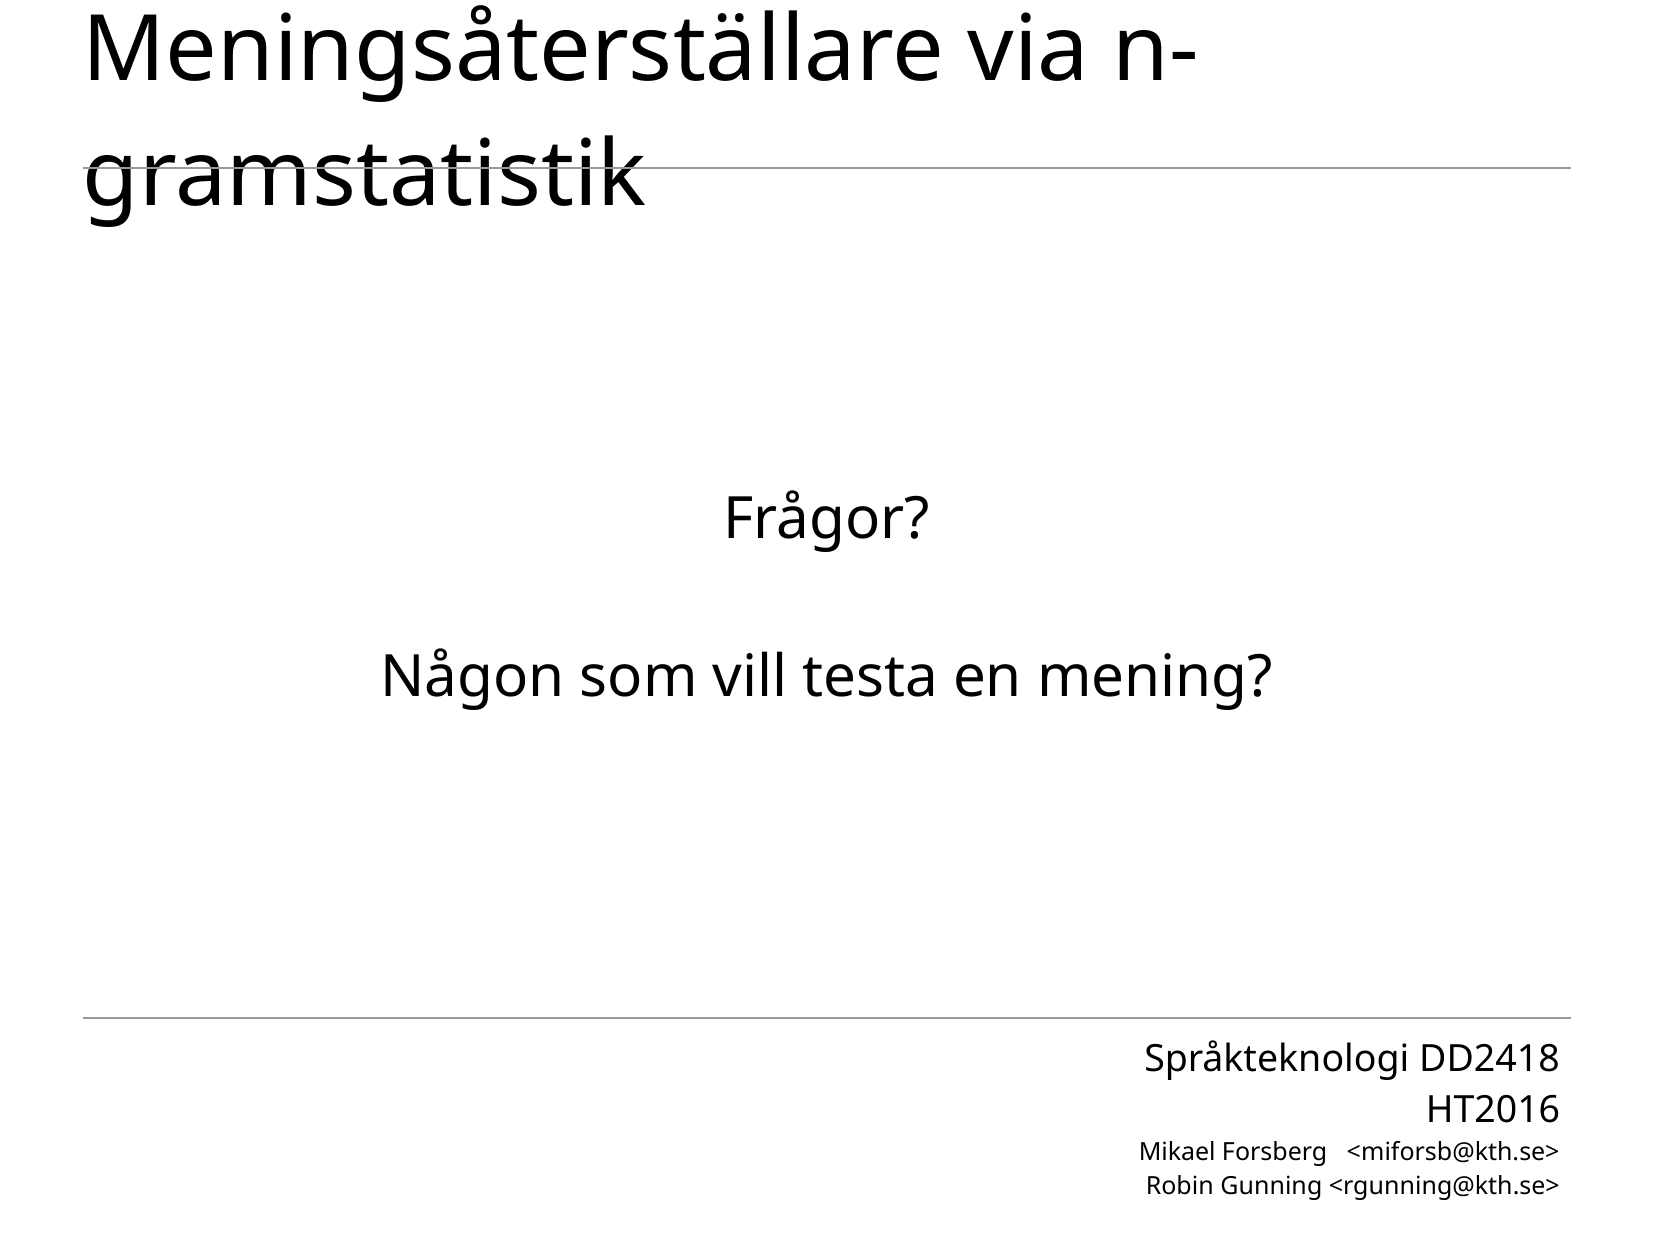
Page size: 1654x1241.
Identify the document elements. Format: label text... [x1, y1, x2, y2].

title Meningsåterställare via n-gramstatistik [82, 46, 1571, 167]
subtitle Frågor? Någon som vill testa en mening? [82, 180, 1571, 1010]
text_box Språkteknologi DD2418 HT2016 Mikael Forsberg <miforsb@kth.se> Robin Gunning <rgunning@kth.se> [1020, 1024, 1576, 1156]
